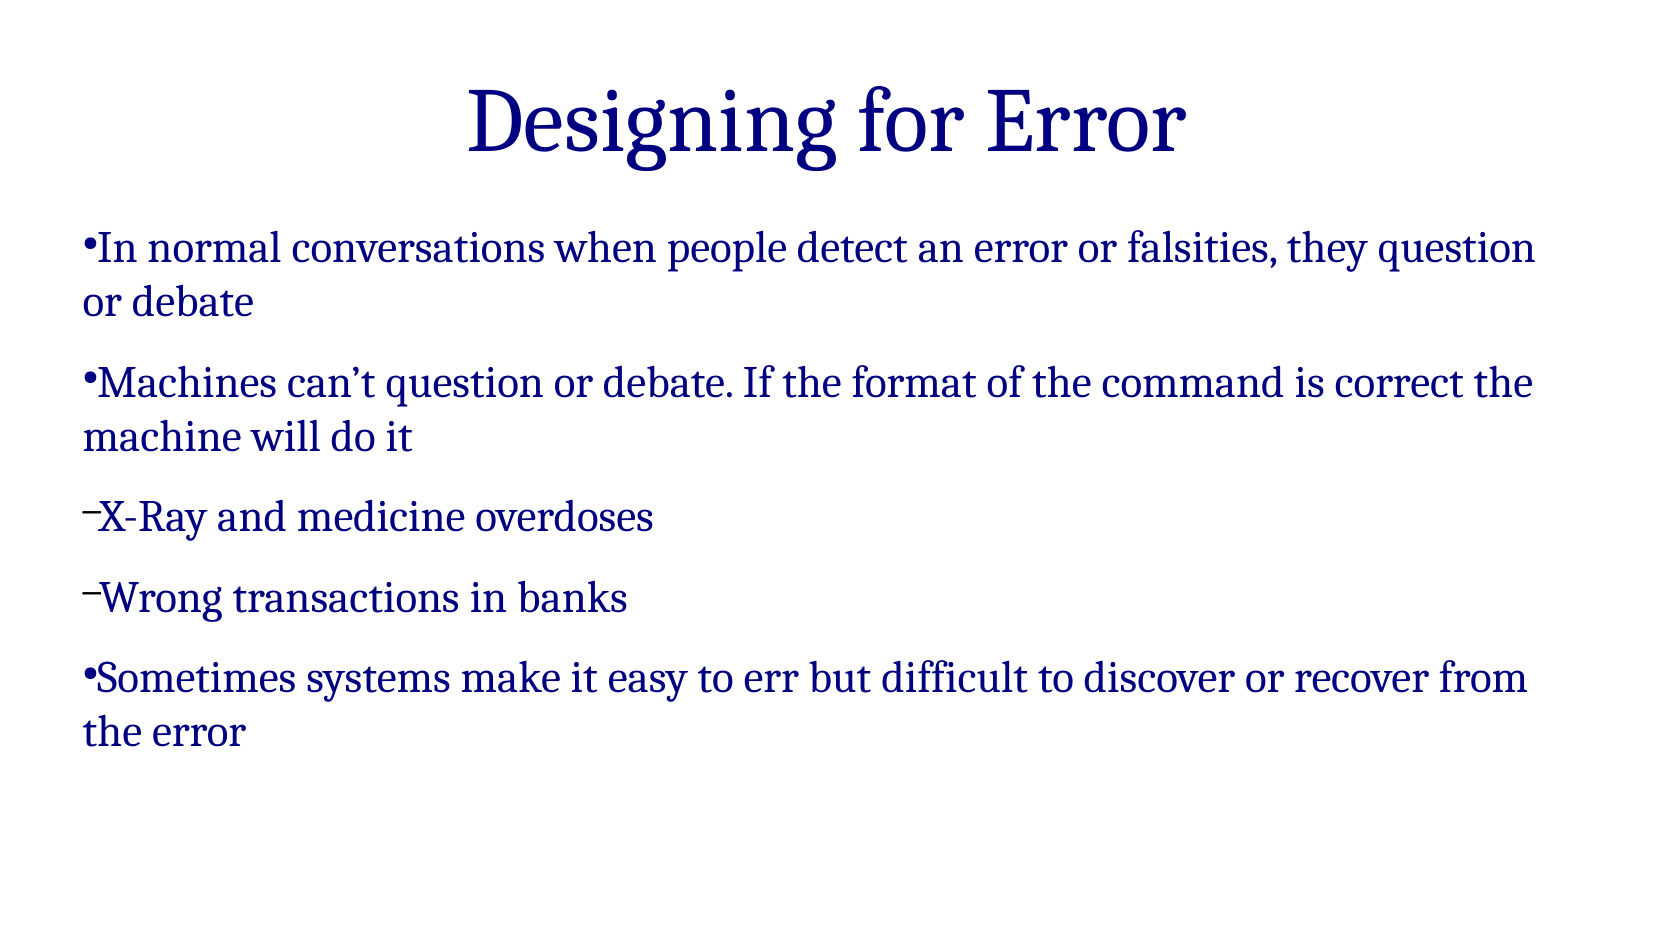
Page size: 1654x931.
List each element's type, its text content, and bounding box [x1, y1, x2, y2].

list In normal conversations when people detect an error or falsities, they question or debate Machines can’t question or debate. If the format of the command is correct the machine will do it X-Ray and medicine overdoses Wrong transactions in banks Sometimes systems make it easy to err but difficult to discover or recover from the error [82, 217, 1571, 758]
title Designing for Error [82, 37, 1571, 193]
